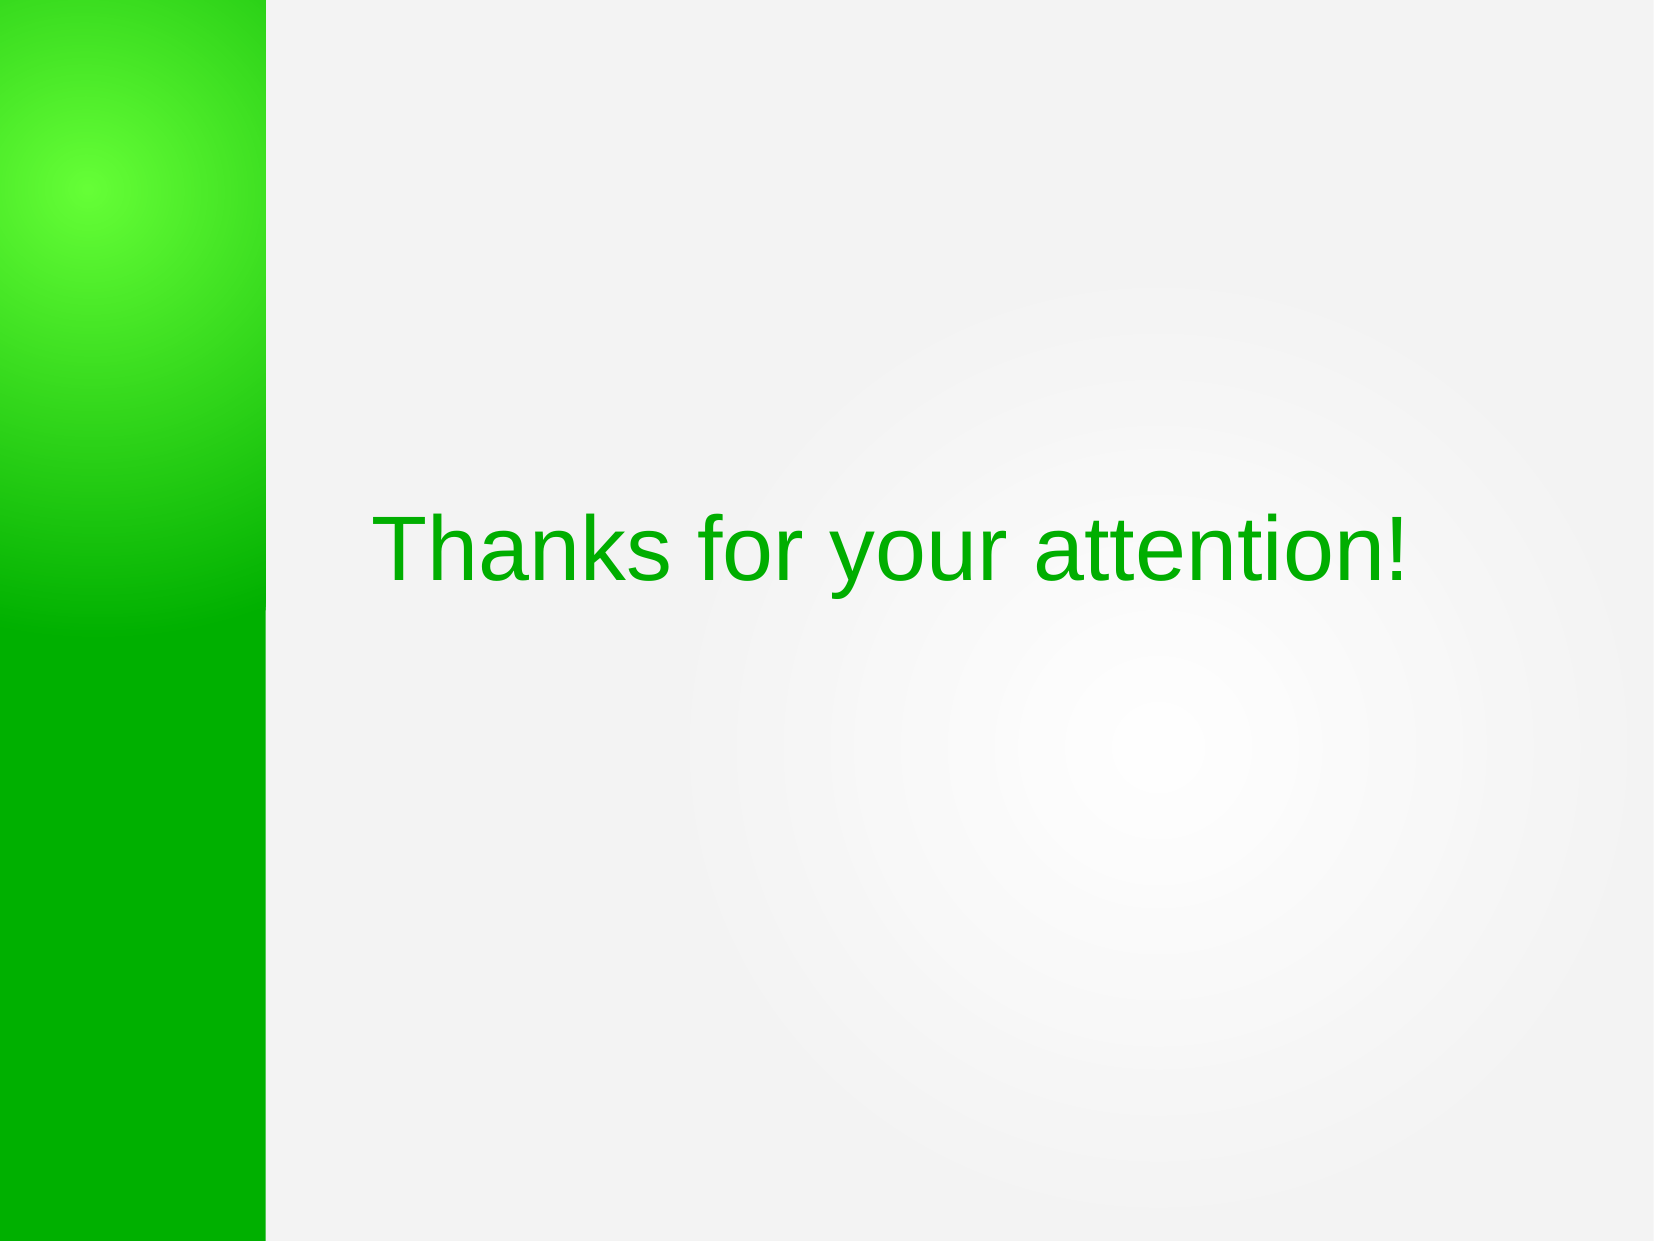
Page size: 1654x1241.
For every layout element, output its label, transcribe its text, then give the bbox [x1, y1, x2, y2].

title Thanks for your attention! [147, 445, 1636, 653]
